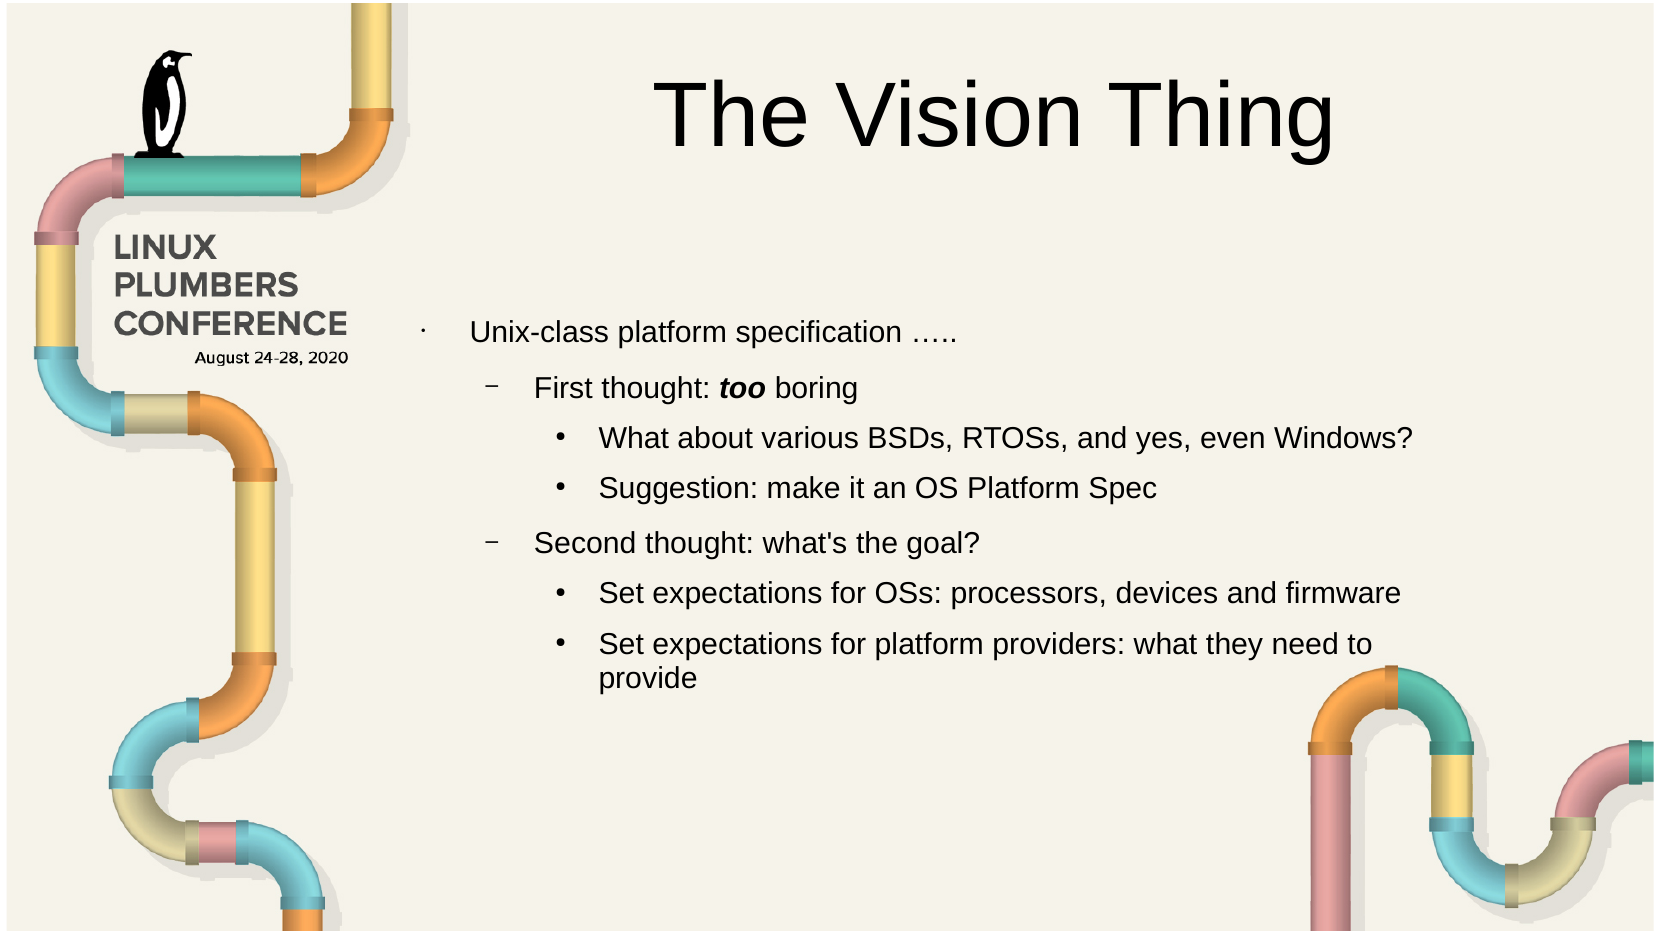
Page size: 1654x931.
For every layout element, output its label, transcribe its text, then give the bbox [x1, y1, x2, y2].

title The Vision Thing [420, 37, 1571, 193]
list Unix-class platform specification ….. First thought: too boring What about various BSDs, RTOSs, and yes, even Windows? Suggestion: make it an OS Platform Spec Second thought: what's the goal? Set expectations for OSs: processors, devices and firmware Set expectations for platform providers: what they need to provide [405, 315, 1436, 728]
picture [6, 3, 1654, 931]
